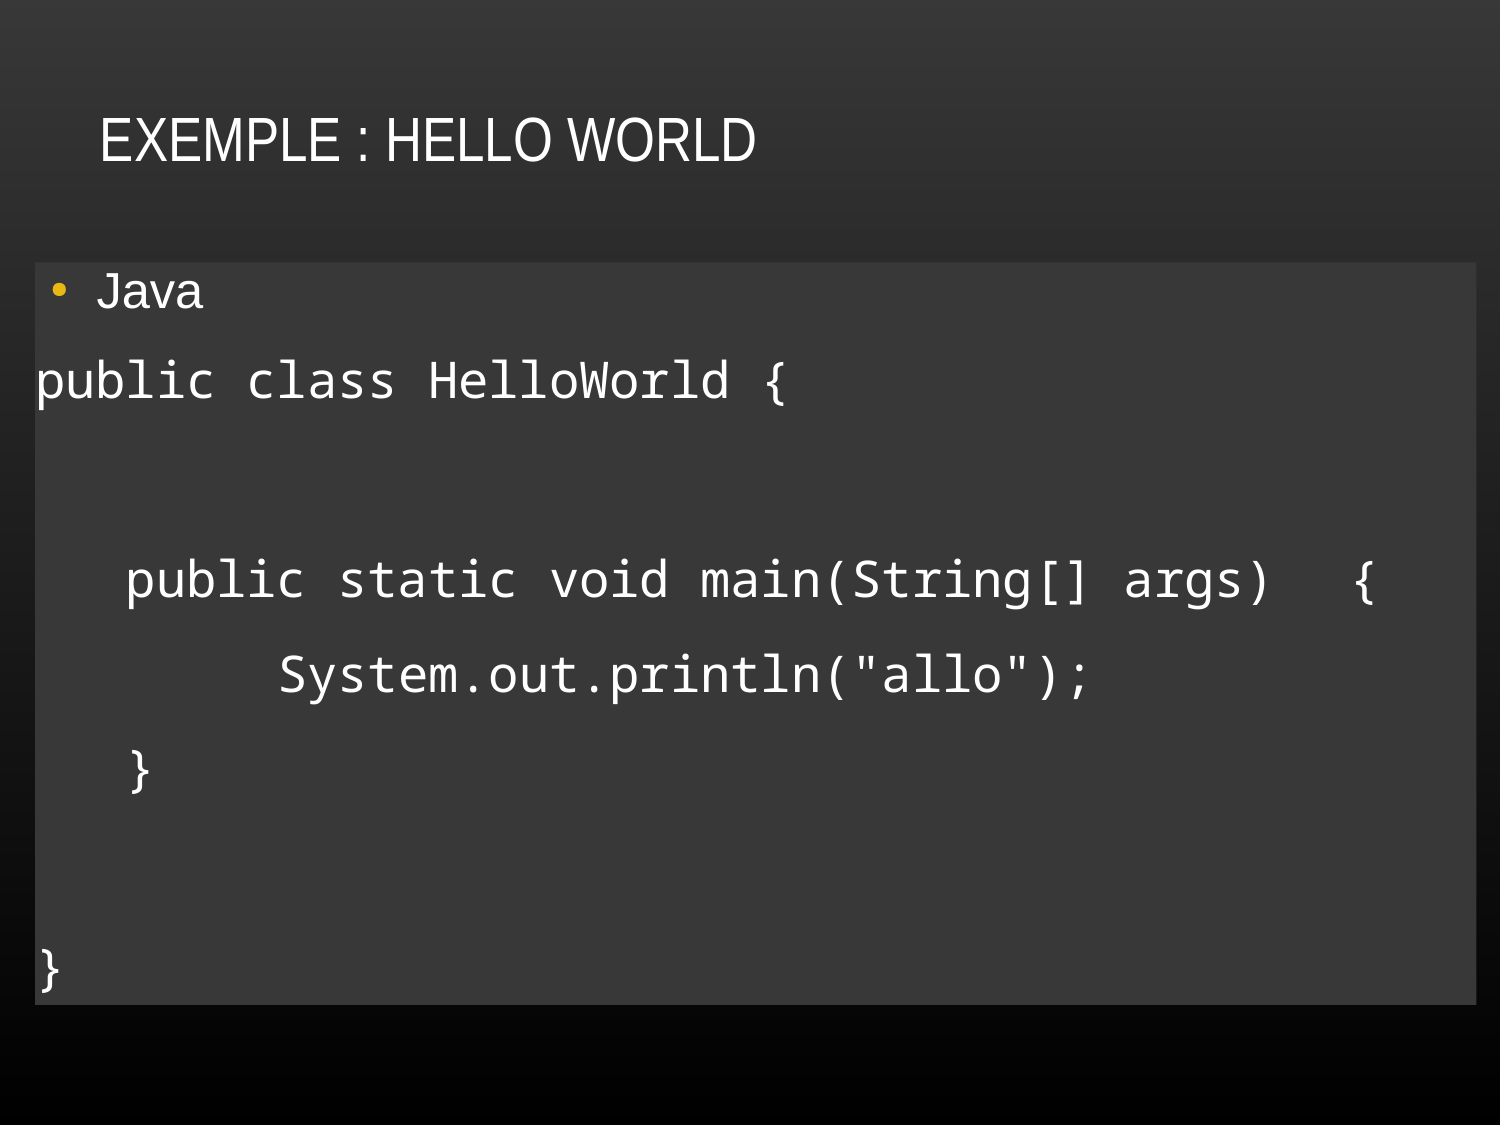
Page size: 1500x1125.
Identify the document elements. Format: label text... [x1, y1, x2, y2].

list Java public class HelloWorld { public static void main(String[] args) { System.out.println("allo"); } } [35, 262, 1477, 1005]
title Exemple : Hello World [99, 45, 1400, 233]
